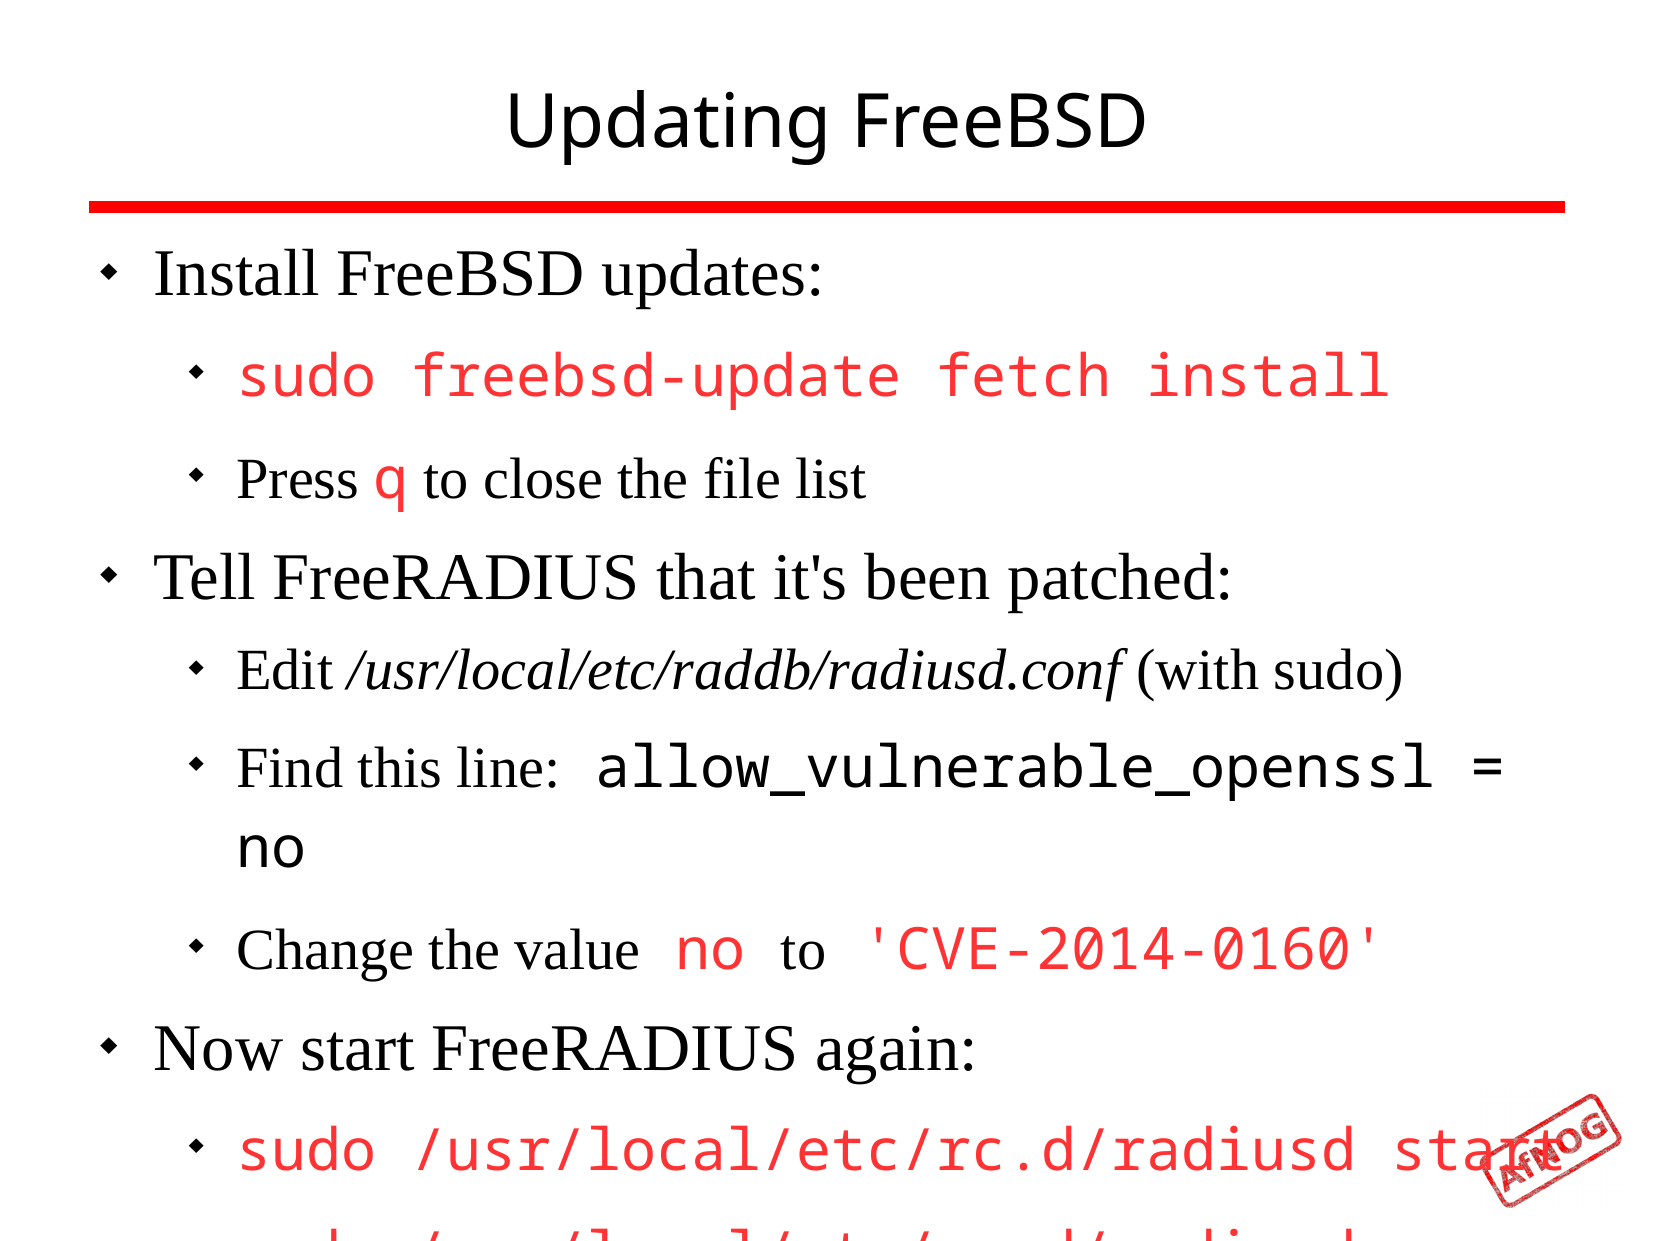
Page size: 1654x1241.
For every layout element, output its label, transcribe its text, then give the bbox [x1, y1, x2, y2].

title Updating FreeBSD [82, 29, 1571, 207]
list Install FreeBSD updates: sudo freebsd-update fetch install Press q to close the file list Tell FreeRADIUS that it's been patched: Edit /usr/local/etc/raddb/radiusd.conf (with sudo) Find this line: allow_vulnerable_openssl = no Change the value no to 'CVE-2014-0160' Now start FreeRADIUS again: sudo /usr/local/etc/rc.d/radiusd start sudo /usr/local/etc/rc.d/radiusd status radiusd is running as pid XXXX. [82, 236, 1571, 1227]
picture [1571, 1090, 1625, 1211]
